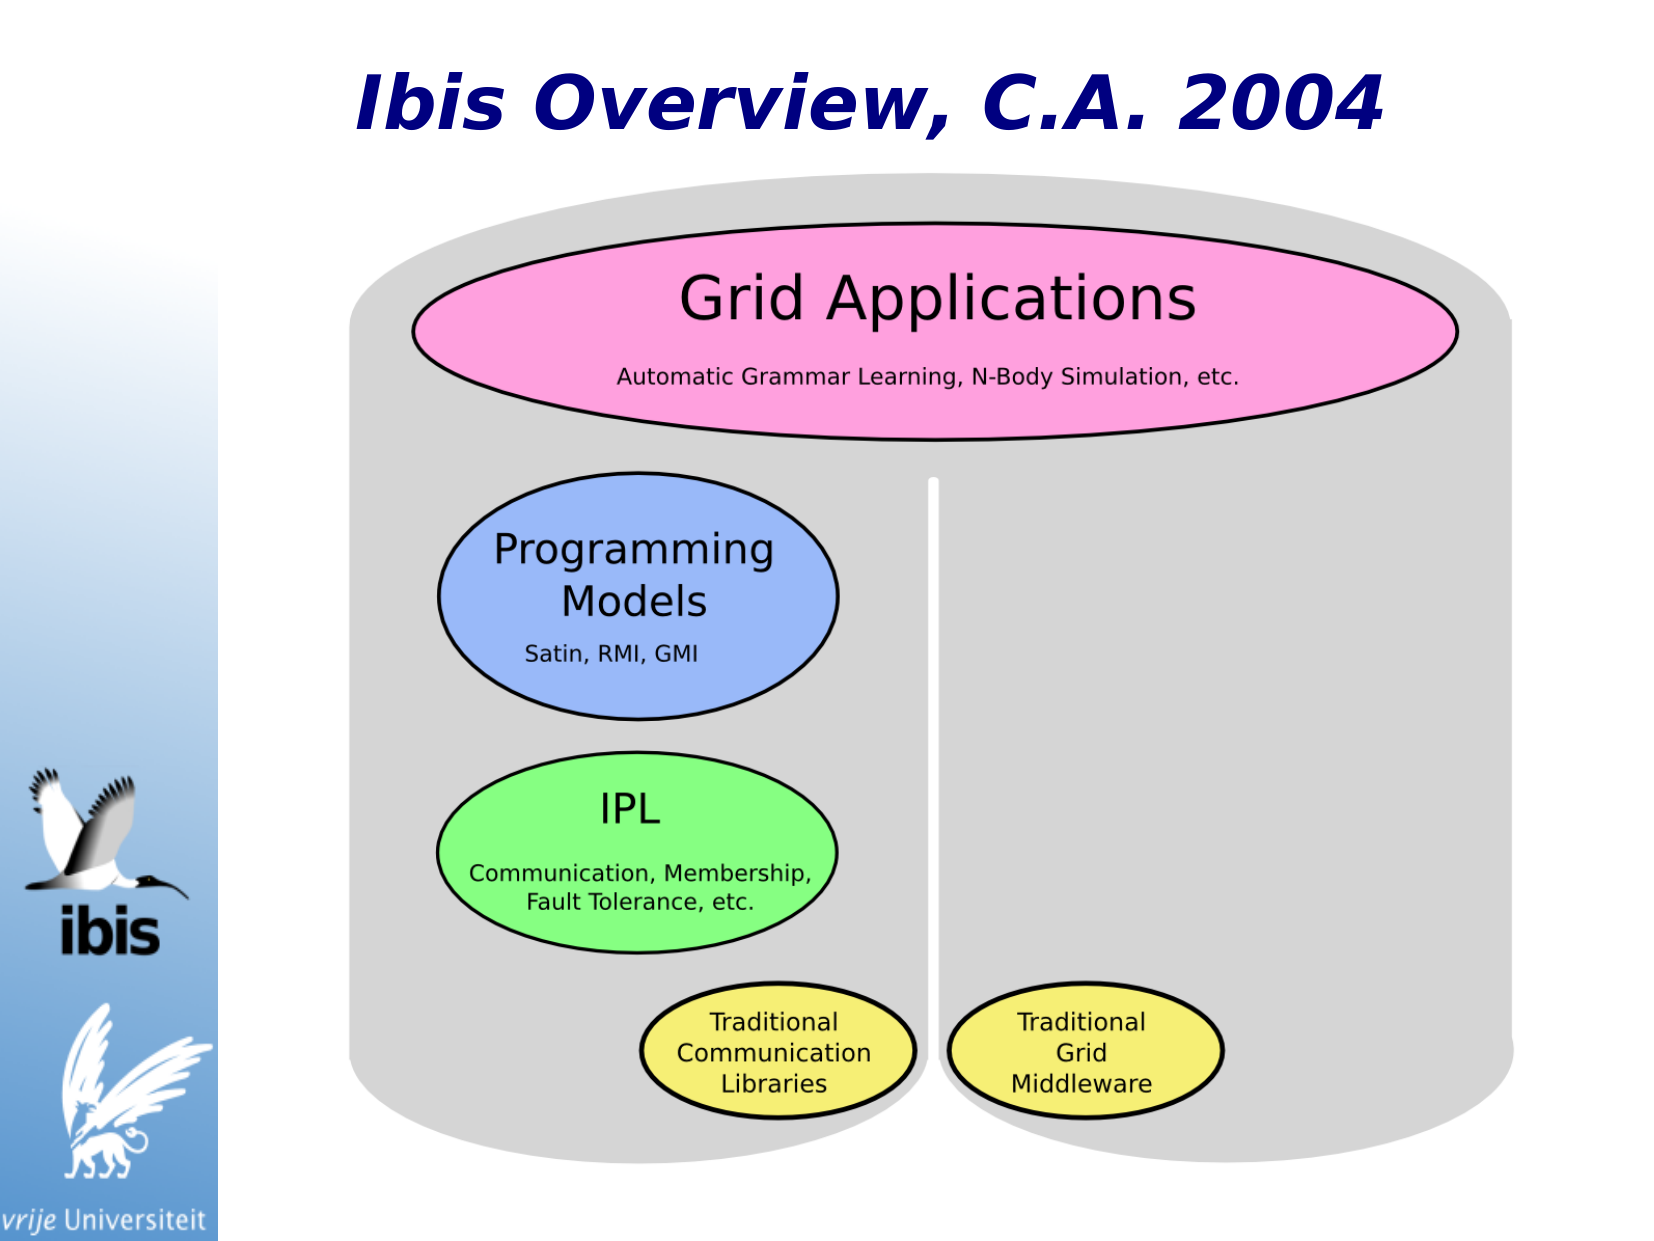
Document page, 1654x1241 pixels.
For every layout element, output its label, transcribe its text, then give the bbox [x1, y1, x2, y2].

picture [0, 0, 218, 1241]
title Ibis Overview, C.A. 2004 [214, 0, 1530, 208]
picture [324, 147, 1537, 1186]
